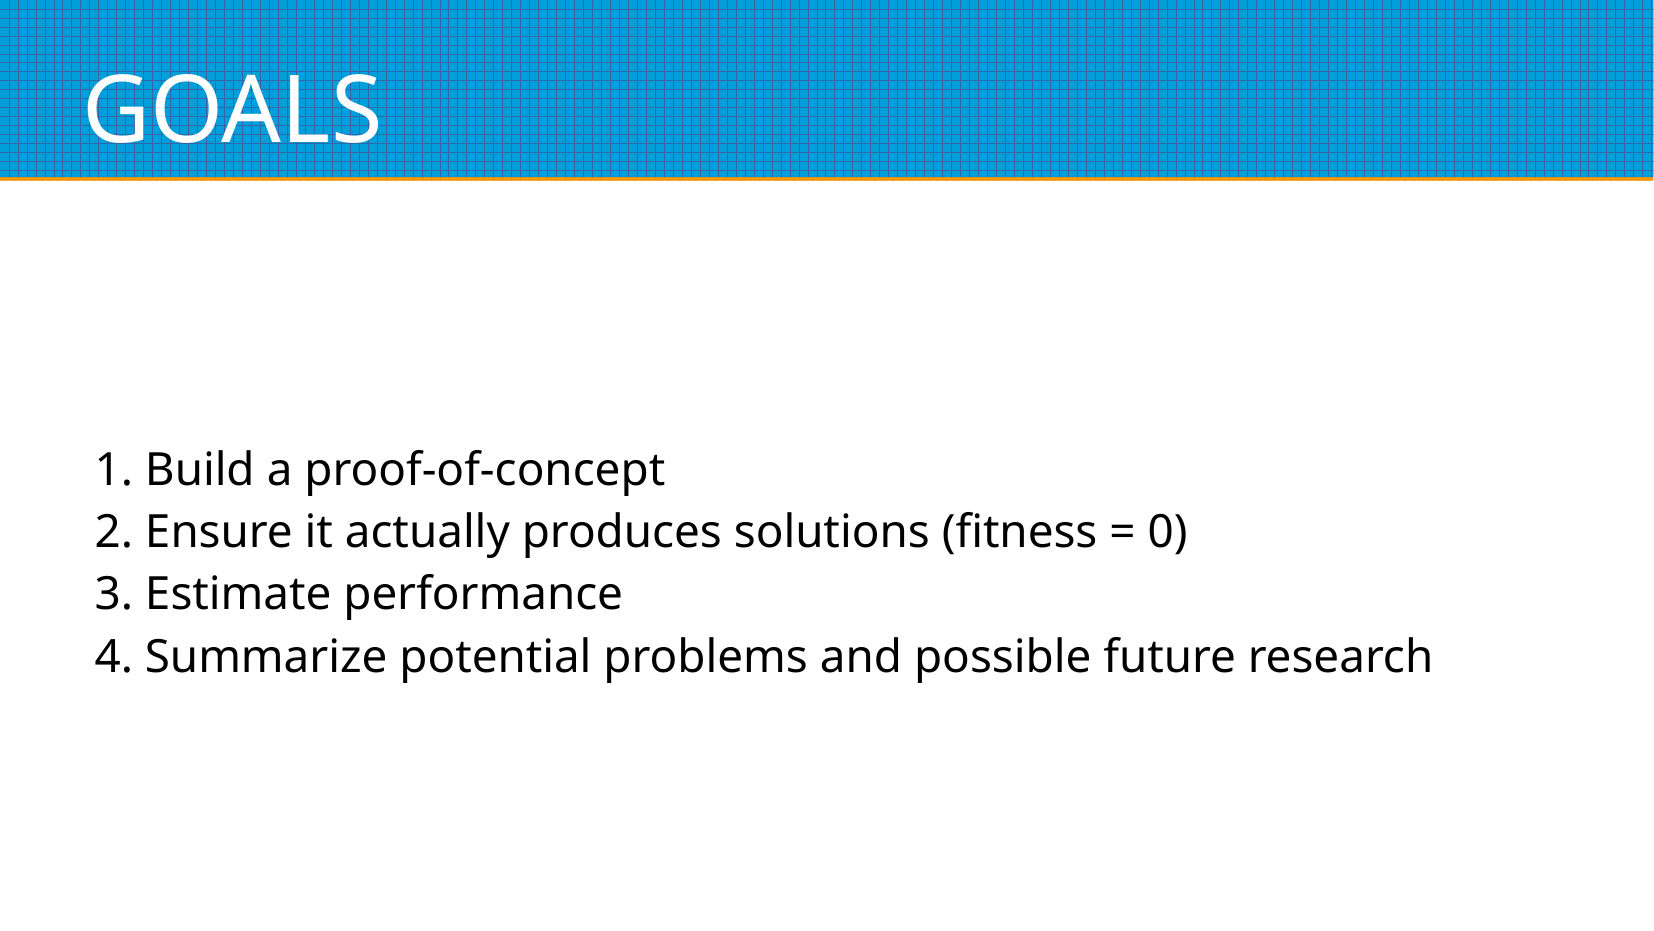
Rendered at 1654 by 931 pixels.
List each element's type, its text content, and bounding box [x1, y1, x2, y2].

title GOALS [82, 14, 1571, 171]
text_box 1. Build a proof-of-concept 2. Ensure it actually produces solutions (fitness = 0) 3. Estimate performance 4. Summarize potential problems and possible future research [88, 236, 1536, 886]
